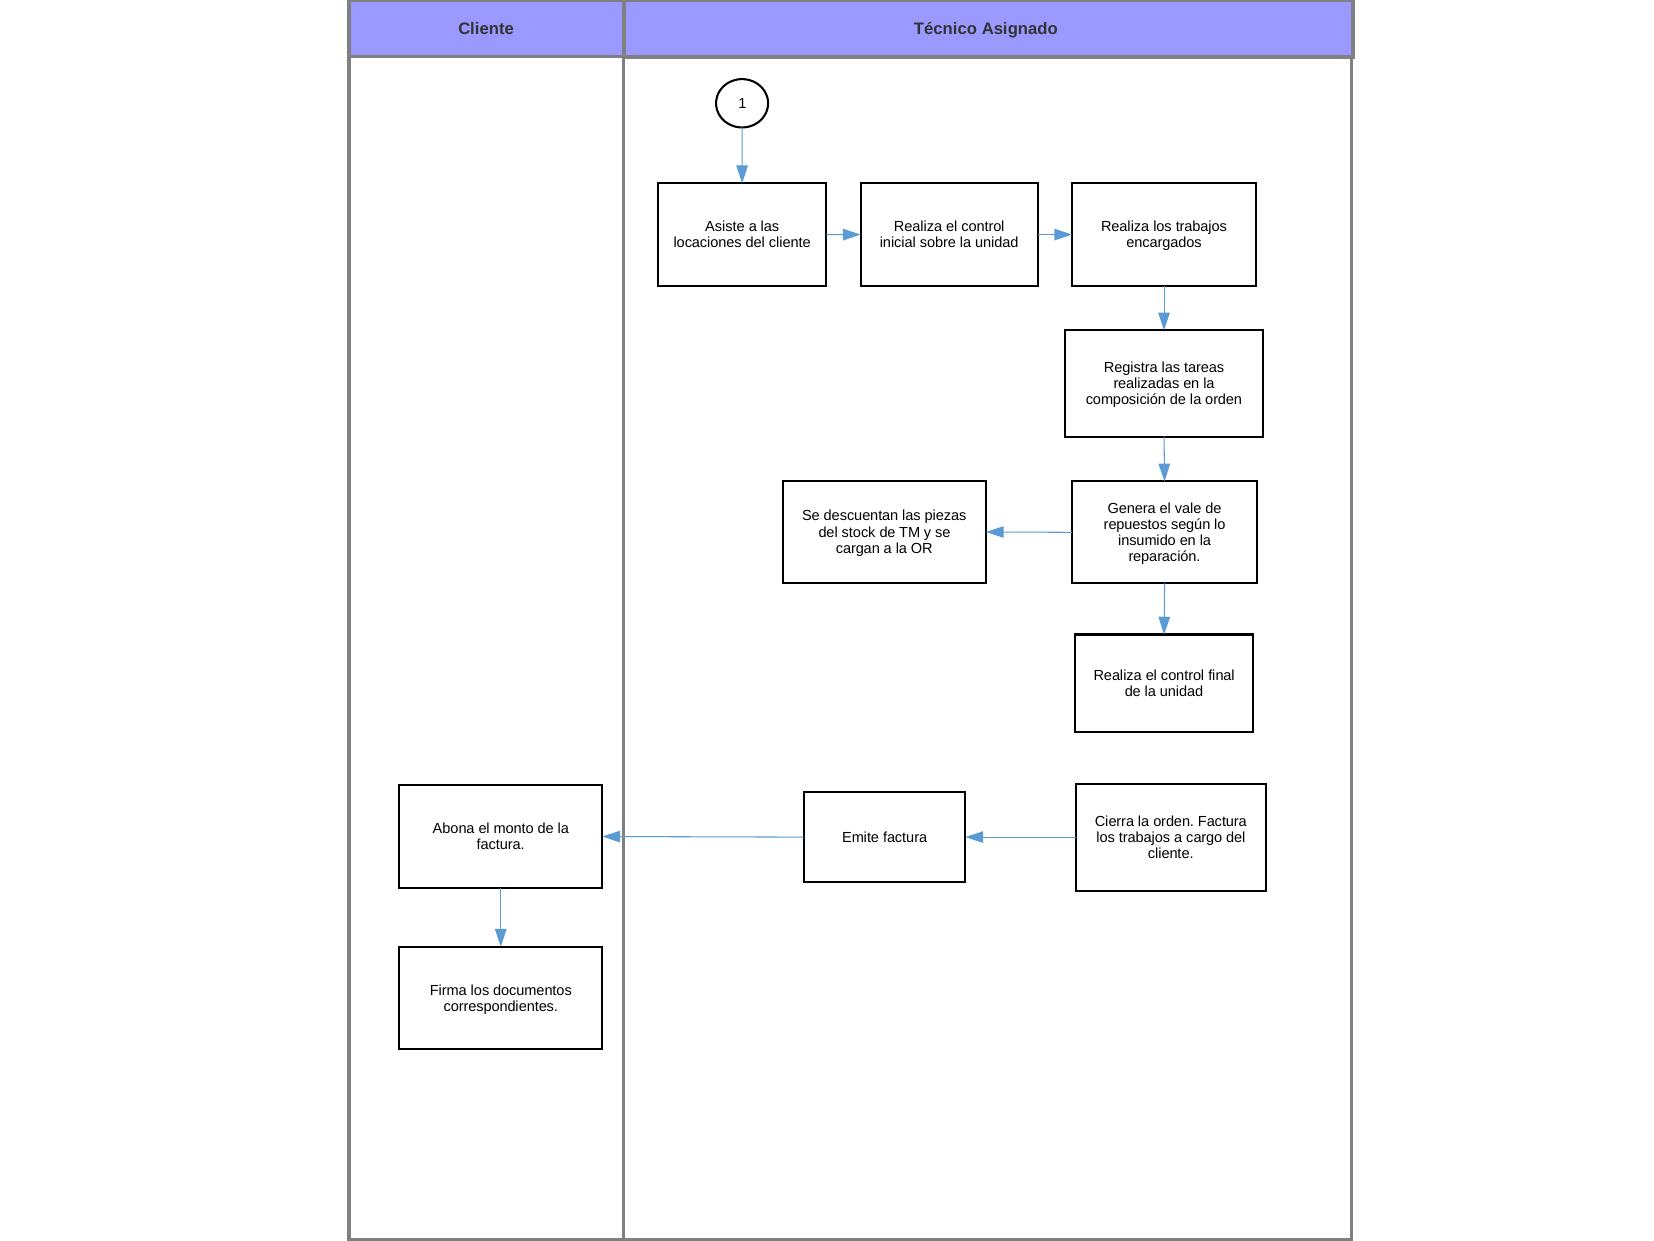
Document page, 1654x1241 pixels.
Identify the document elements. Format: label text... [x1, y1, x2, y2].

text_box Se descuentan las piezas del stock de TM y se cargan a la OR [782, 480, 986, 584]
text_box 1 [716, 79, 769, 128]
text_box Emite factura [803, 792, 966, 883]
text_box Cierra la orden. Factura los trabajos a cargo del cliente. [1076, 783, 1266, 891]
text_box Genera el vale de repuestos según lo insumido en la reparación. [1072, 481, 1258, 584]
text_box Realiza el control inicial sobre la unidad [860, 182, 1038, 287]
text_box Registra las tareas realizadas en la composición de la orden [1064, 330, 1264, 437]
text_box Firma los documentos correspondientes. [399, 946, 603, 1050]
text_box Asiste a las locaciones del cliente [657, 183, 827, 287]
text_box Abona el monto de la factura. [399, 785, 603, 888]
text_box Cliente [348, 0, 624, 57]
text_box Realiza los trabajos encargados [1072, 182, 1256, 287]
text_box Técnico Asignado [624, 0, 1354, 57]
text_box Realiza el control final de la unidad [1075, 634, 1254, 733]
